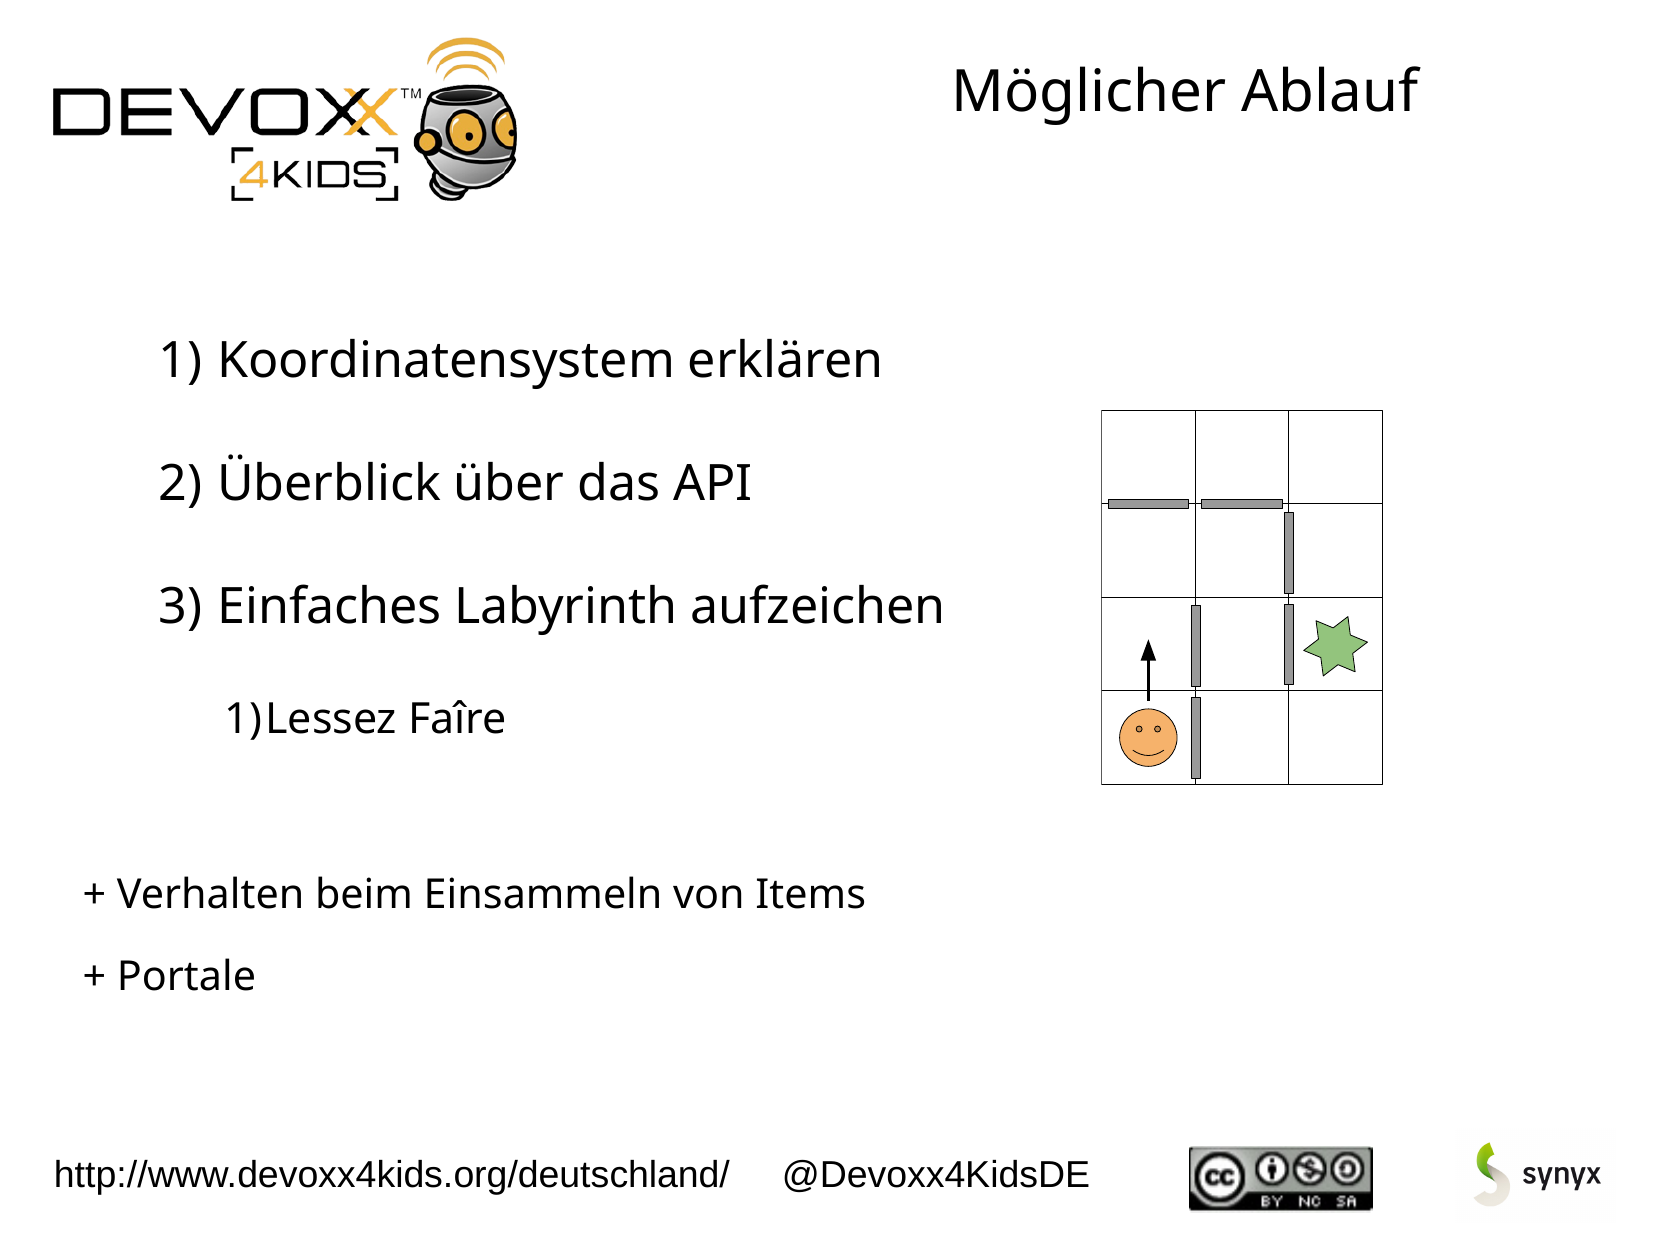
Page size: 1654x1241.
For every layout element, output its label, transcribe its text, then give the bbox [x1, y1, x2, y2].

picture [1101, 410, 1385, 788]
list Koordinatensystem erklären Überblick über das API Einfaches Labyrinth aufzeichen Lessez Faîre + Verhalten beim Einsammeln von Items + Portale [82, 290, 1571, 1010]
title Möglicher Ablauf [82, 49, 1571, 257]
picture [53, 37, 517, 201]
picture [1189, 1146, 1373, 1213]
picture [1455, 1128, 1616, 1223]
